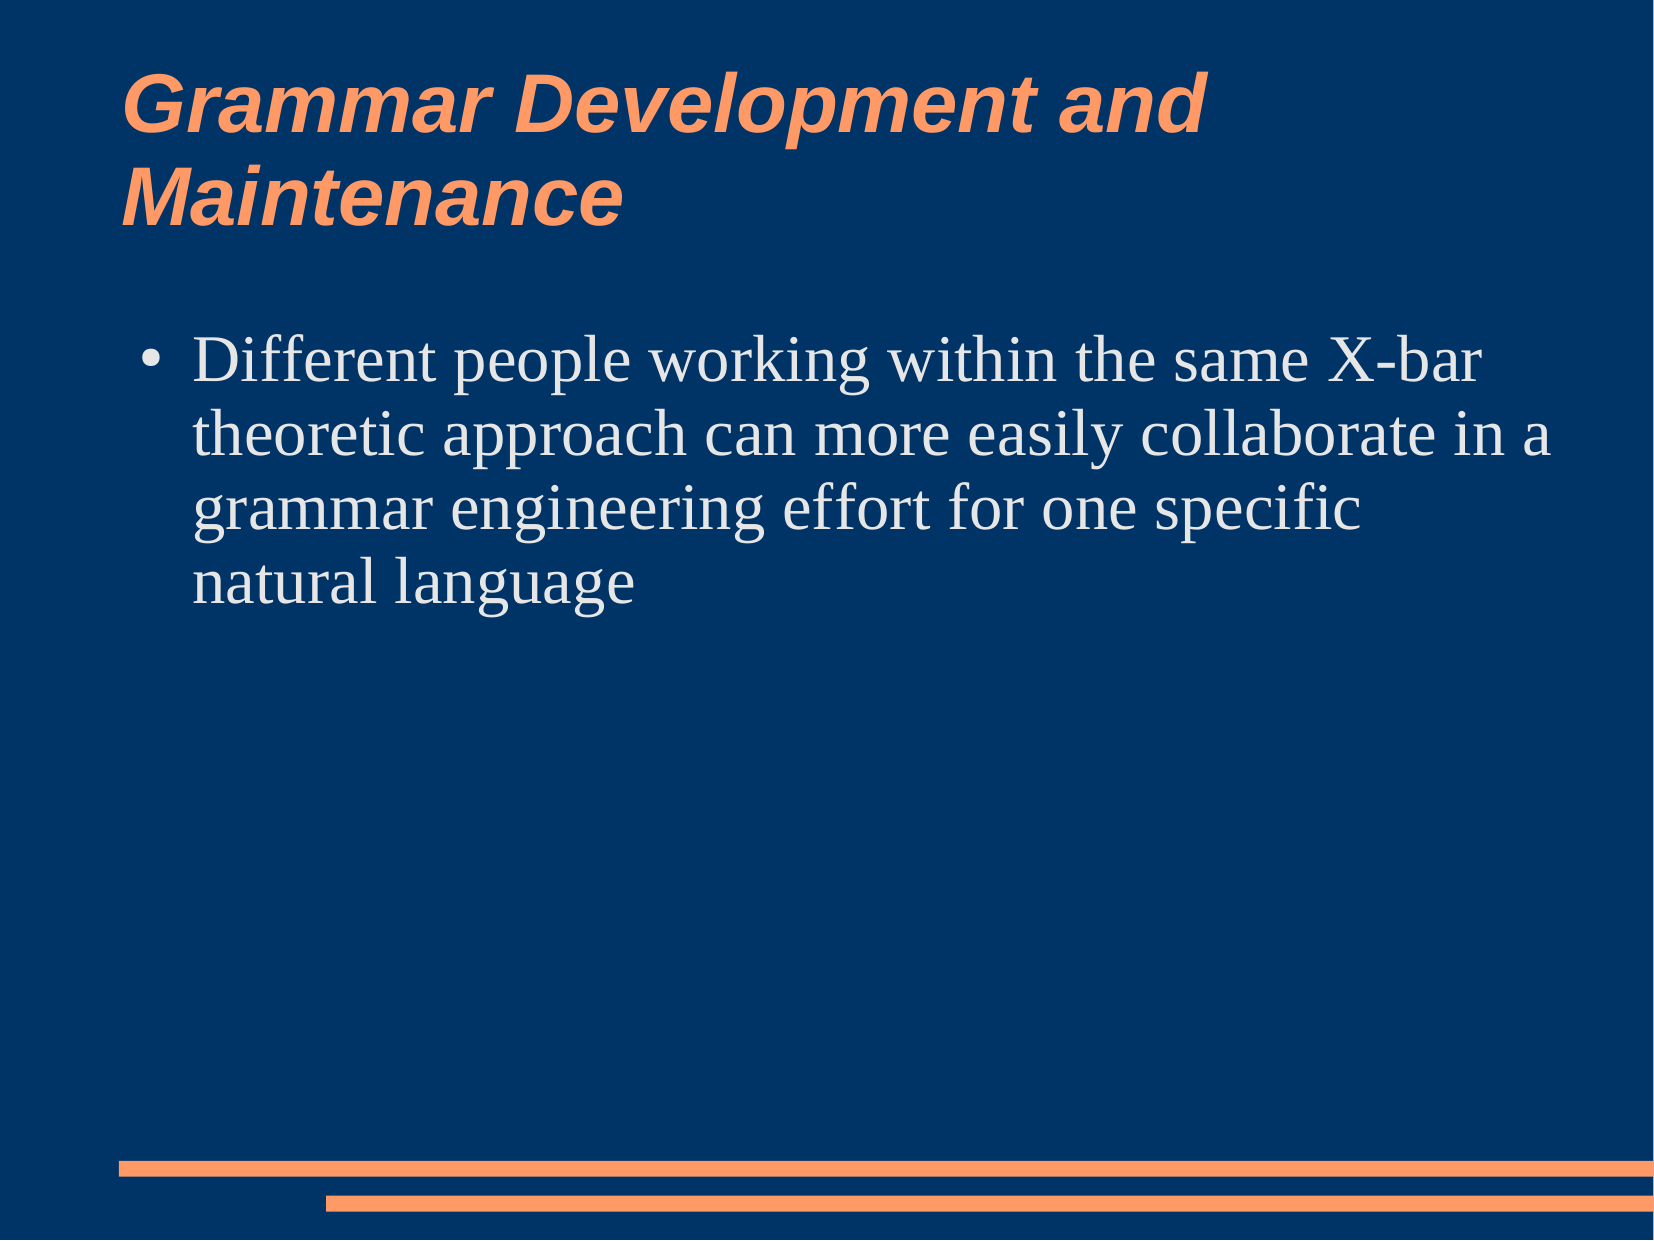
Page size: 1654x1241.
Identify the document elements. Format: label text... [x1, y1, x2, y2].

list Different people working within the same X-bar theoretic approach can more easily collaborate in a grammar engineering effort for one specific natural language [121, 322, 1561, 1132]
title Grammar Development and Maintenance [121, 46, 1534, 254]
